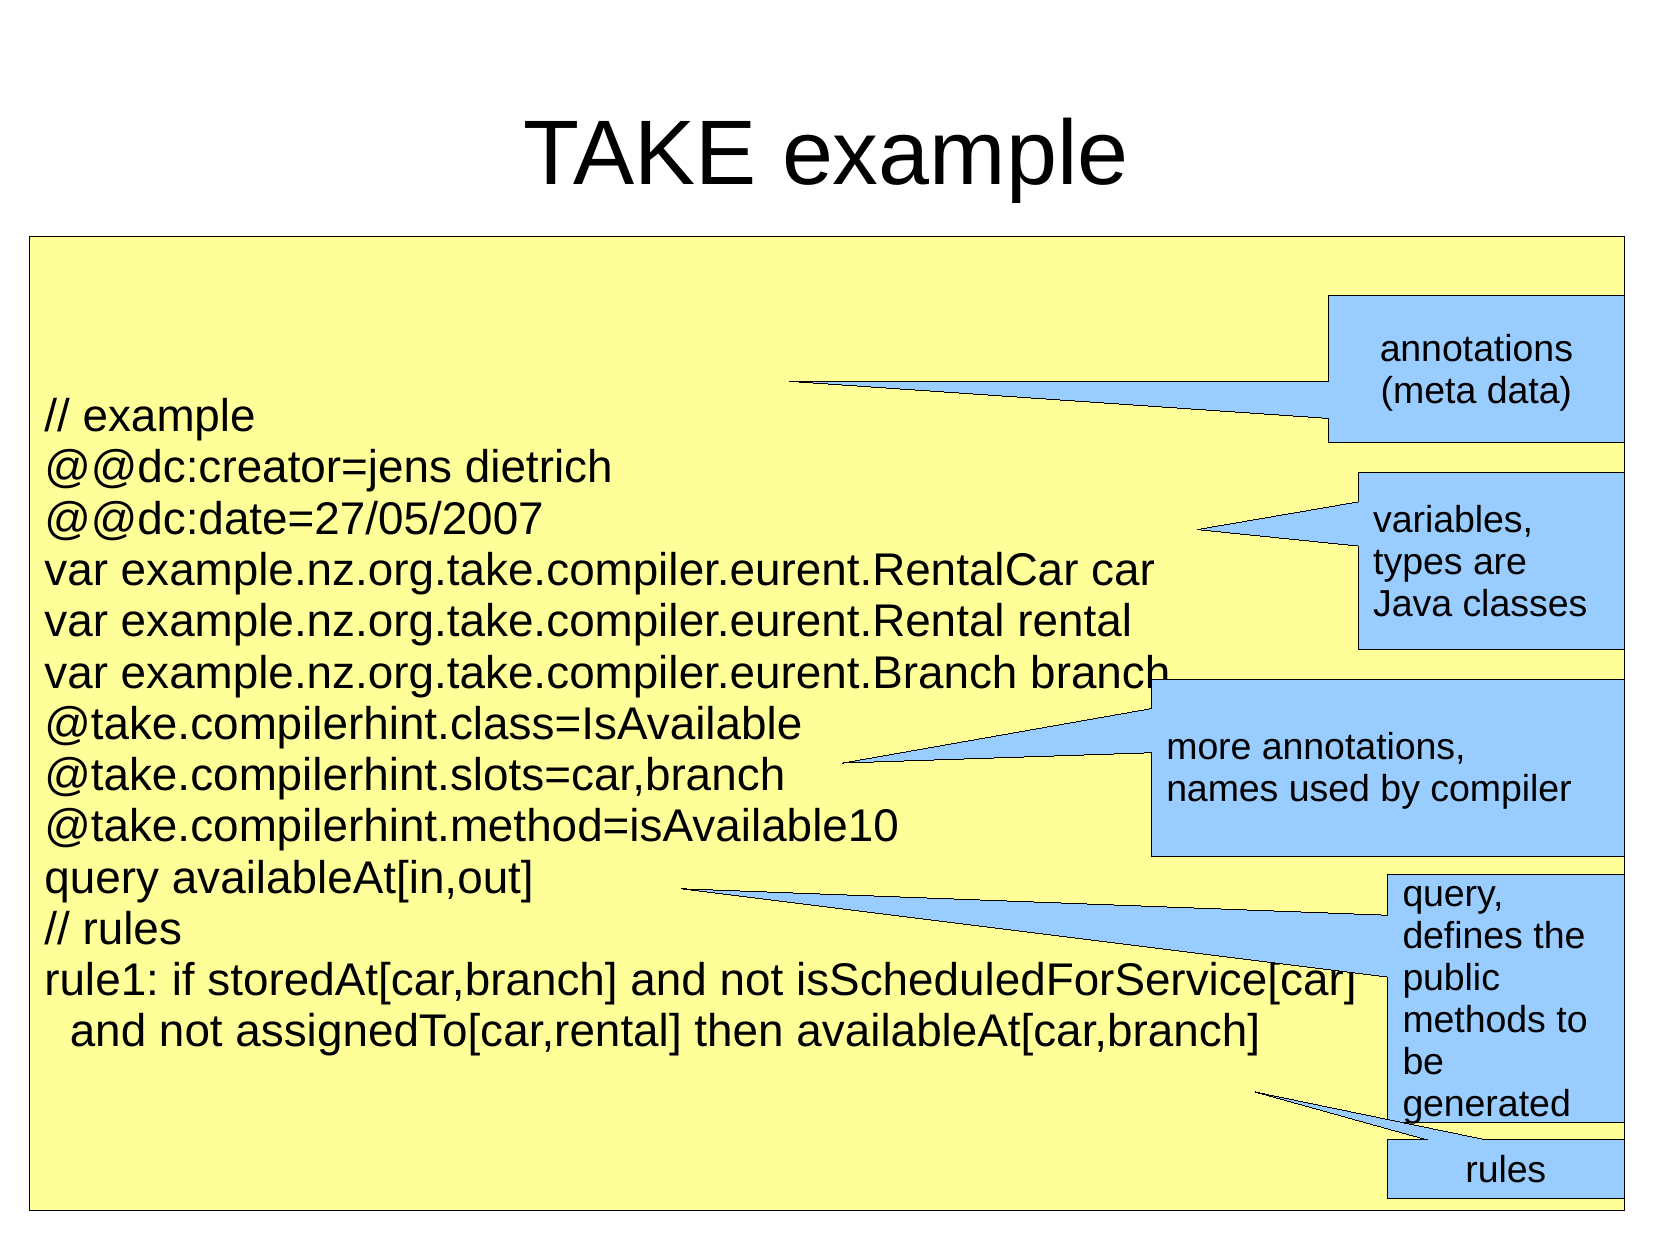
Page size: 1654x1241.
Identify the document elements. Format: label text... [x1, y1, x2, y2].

text_box rules [1255, 1091, 1625, 1199]
text_box variables, types are Java classes [1197, 472, 1625, 650]
text_box query, defines the public methods to be generated [681, 874, 1625, 1123]
text_box annotations (meta data) [789, 295, 1625, 443]
title TAKE example [82, 56, 1571, 236]
text_box // example @@dc:creator=jens dietrich @@dc:date=27/05/2007 var example.nz.org.take.compiler.eurent.RentalCar car var example.nz.org.take.compiler.eurent.Rental rental var example.nz.org.take.compiler.eurent.Branch branch @take.compilerhint.class=IsAvailable @take.compilerhint.slots=car,branch @take.compilerhint.method=isAvailable10 query availableAt[in,out] // rules rule1: if storedAt[car,branch] and not isScheduledForService[car] and not assignedTo[car,rental] then availableAt[car,branch] [29, 236, 1625, 1211]
text_box more annotations, names used by compiler [842, 679, 1625, 857]
